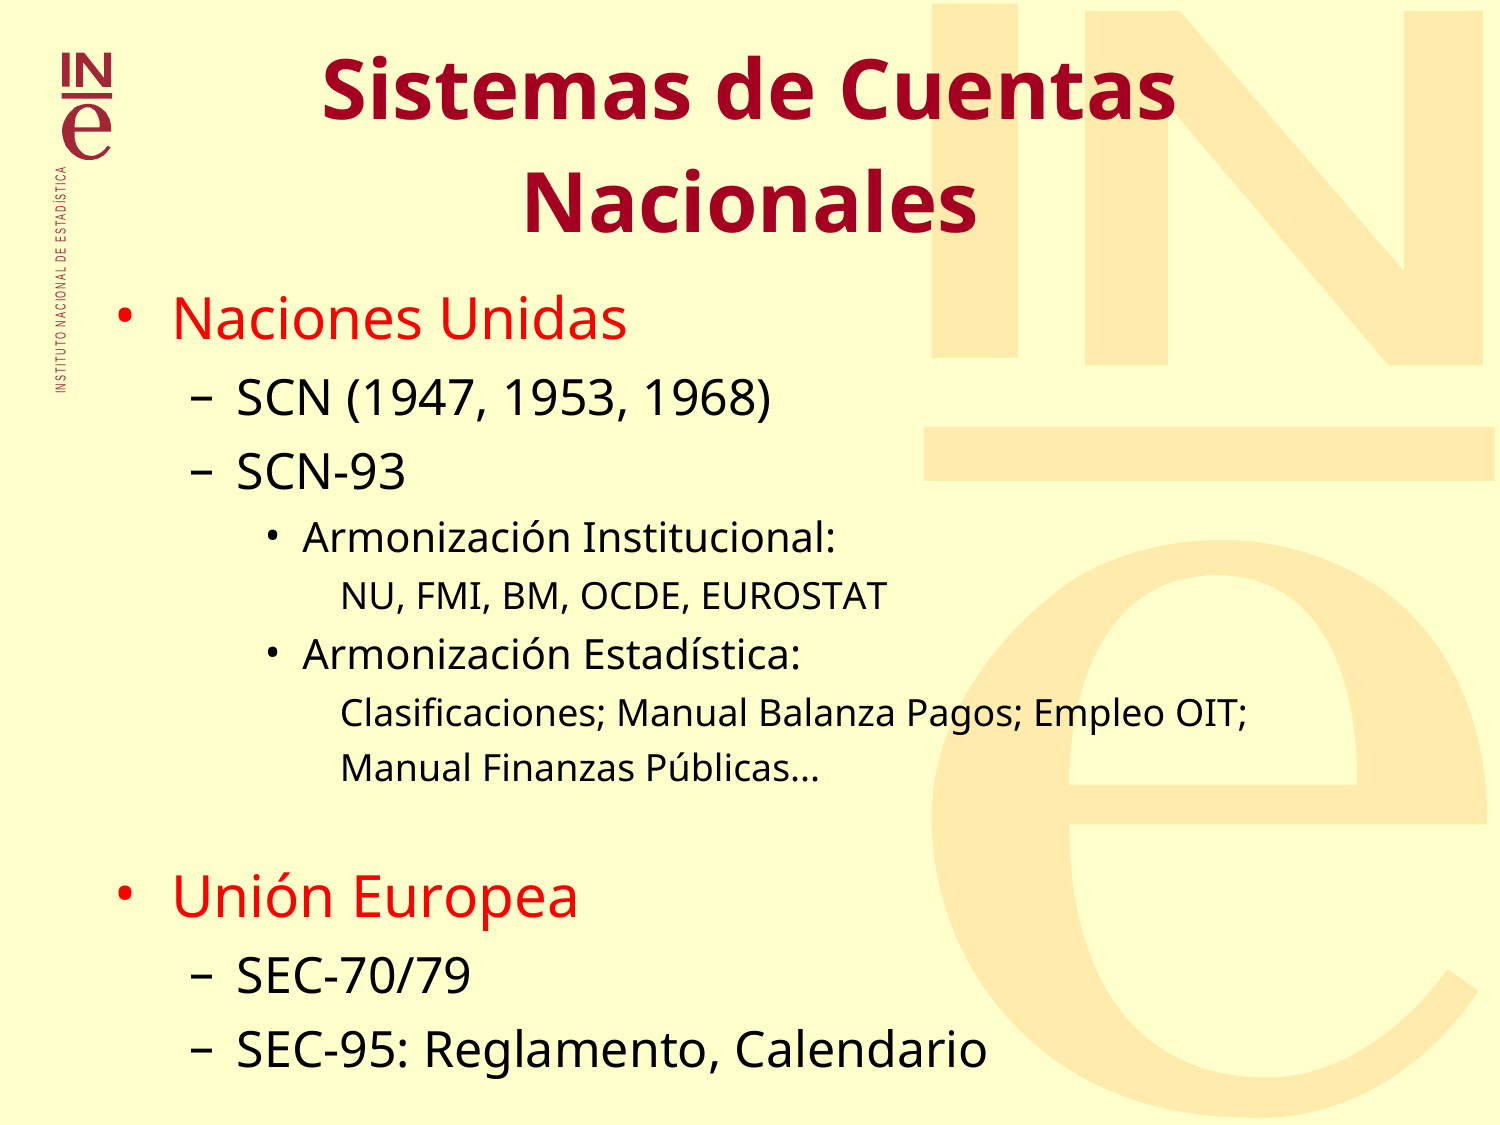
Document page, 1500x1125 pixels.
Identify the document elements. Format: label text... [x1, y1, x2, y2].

title Sistemas de Cuentas Nacionales [112, 36, 1388, 252]
list Naciones Unidas SCN (1947, 1953, 1968) SCN-93 Armonización Institucional: NU, FMI, BM, OCDE, EUROSTAT Armonización Estadística: Clasificaciones; Manual Balanza Pagos; Empleo OIT; Manual Finanzas Públicas... Unión Europea SEC-70/79 SEC-95: Reglamento, Calendario [99, 275, 1375, 1007]
